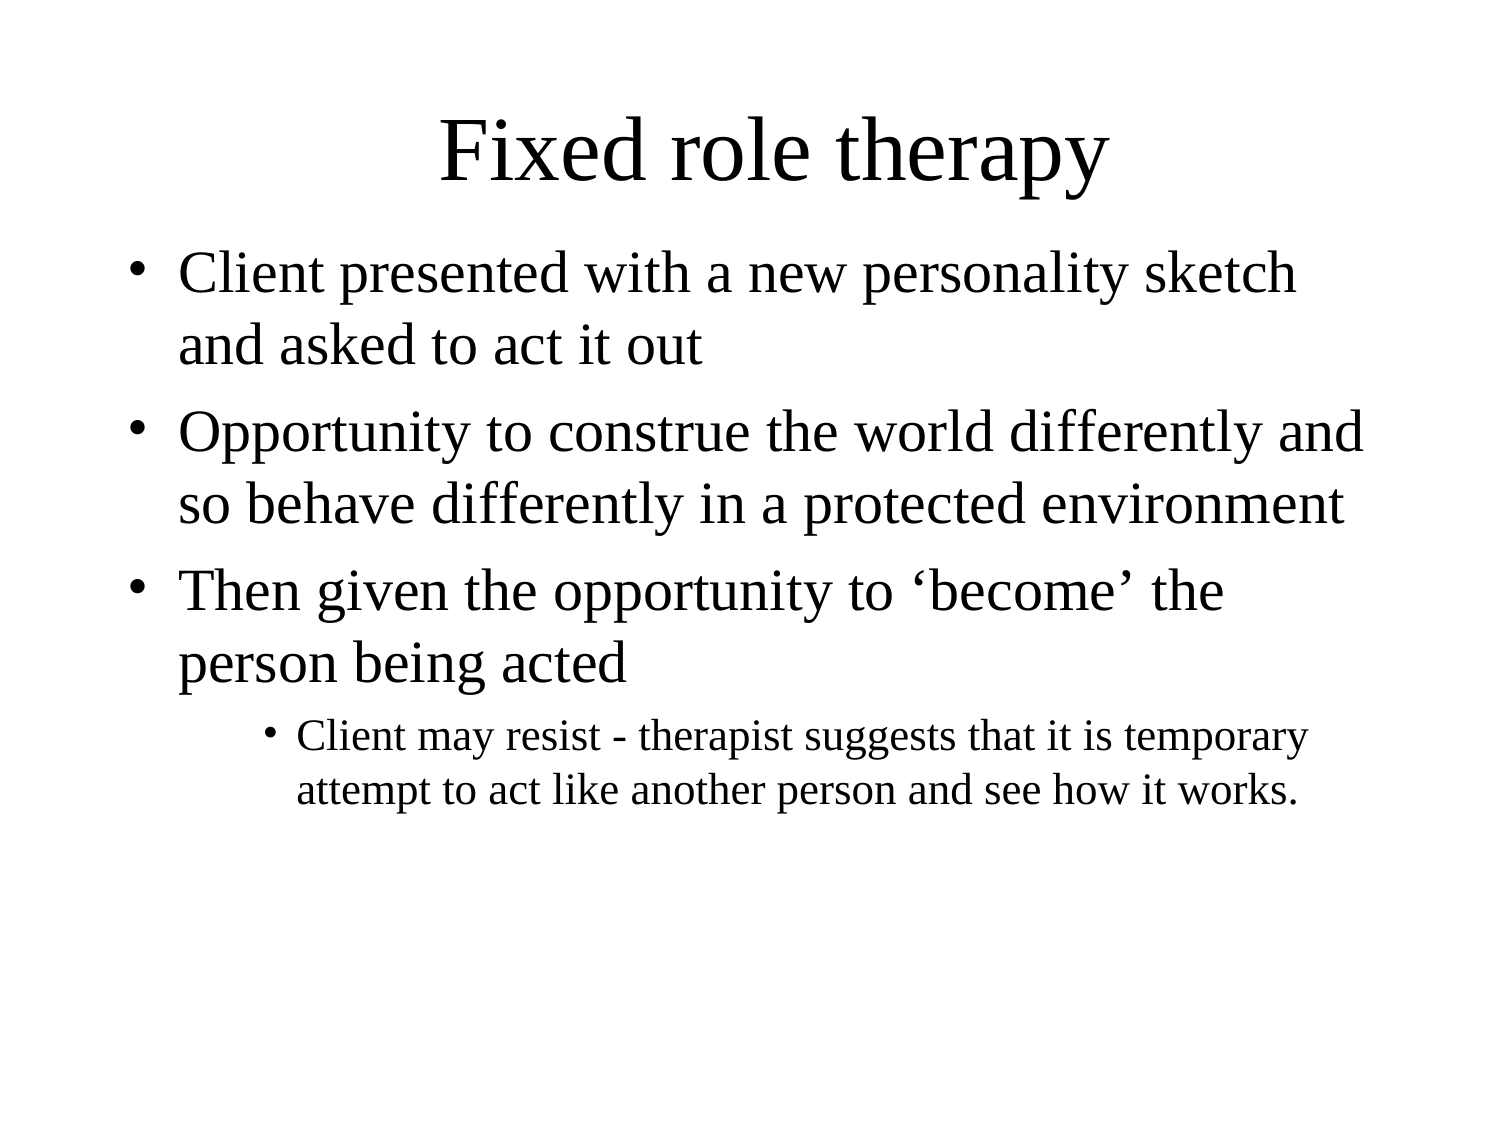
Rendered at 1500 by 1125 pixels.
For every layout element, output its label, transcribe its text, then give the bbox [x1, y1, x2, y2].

title Fixed role therapy [137, 49, 1413, 238]
list Client presented with a new personality sketch and asked to act it out Opportunity to construe the world differently and so behave differently in a protected environment Then given the opportunity to ‘become’ the person being acted Client may resist - therapist suggests that it is temporary attempt to act like another person and see how it works. [112, 224, 1388, 901]
